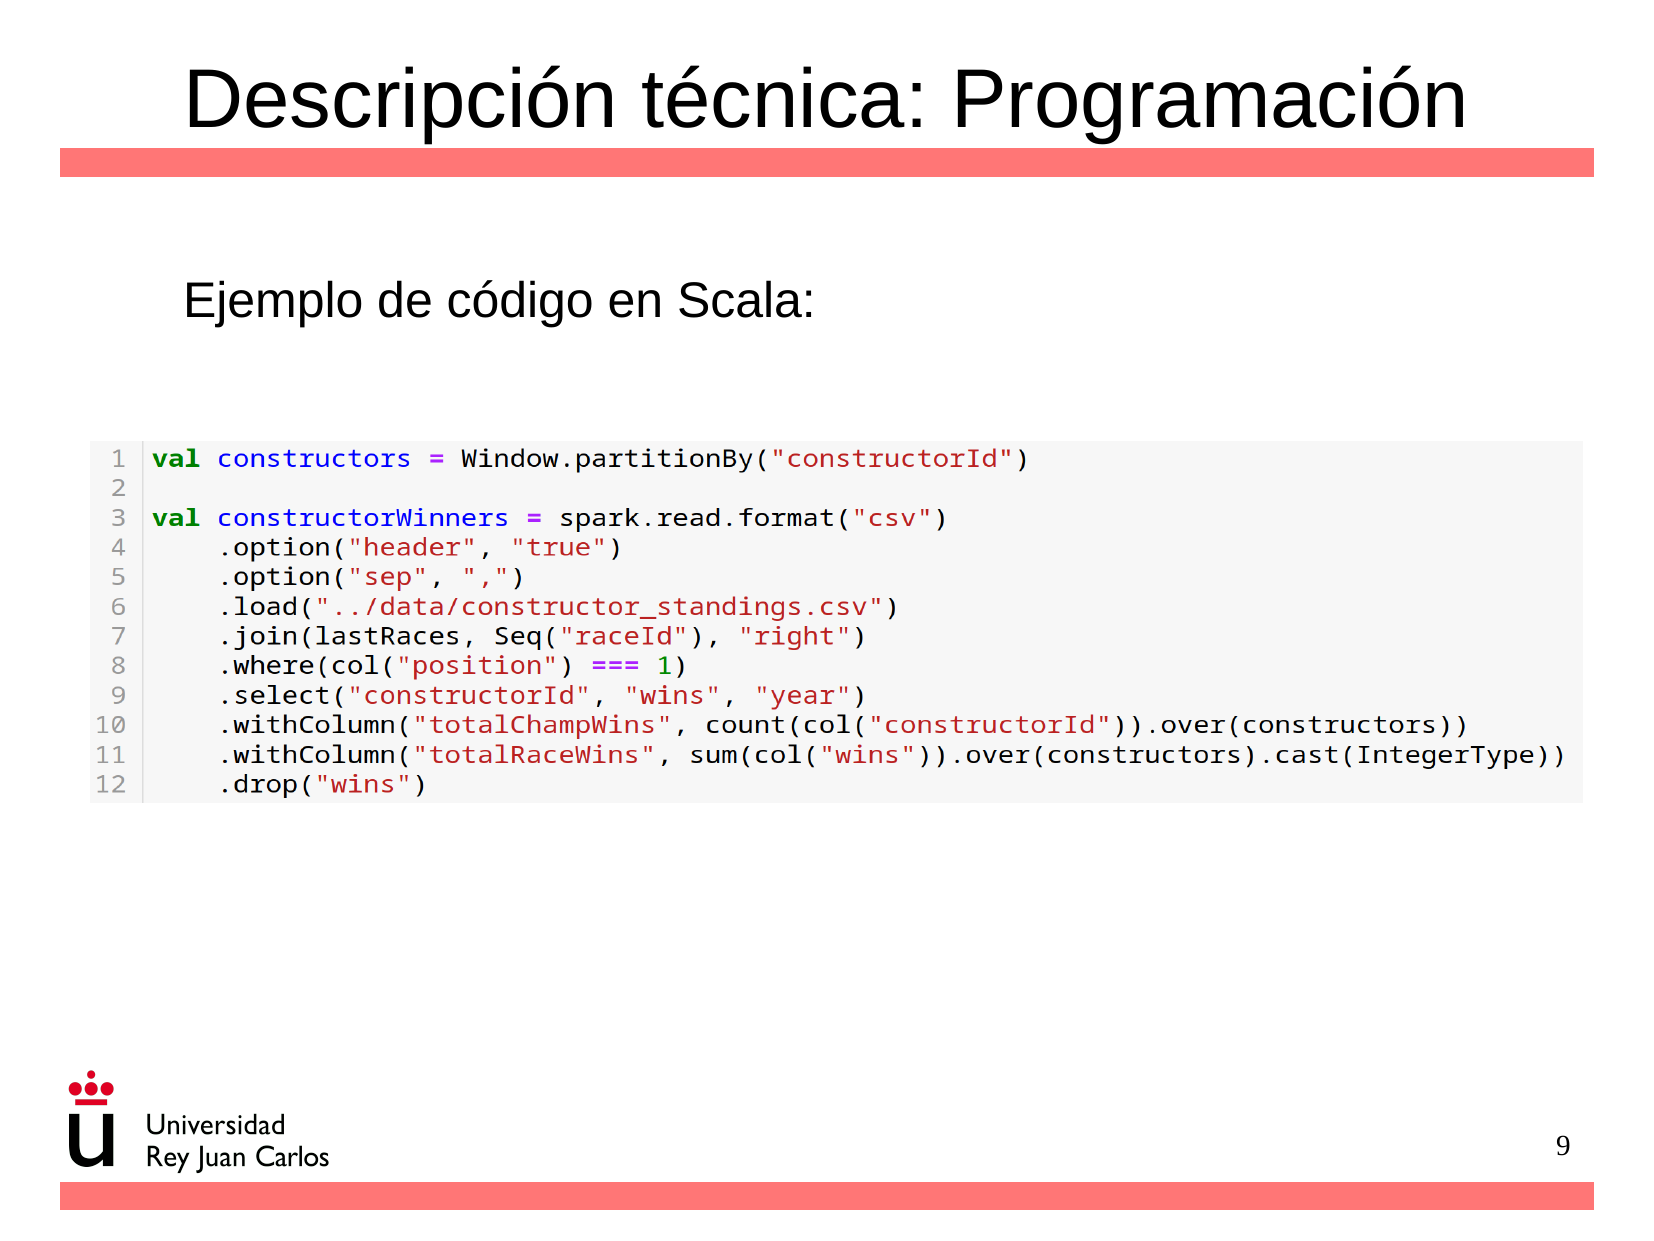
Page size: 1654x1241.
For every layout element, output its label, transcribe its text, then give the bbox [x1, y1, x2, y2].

text_box [59, 1181, 1595, 1211]
picture [90, 441, 1583, 803]
text_box [59, 147, 1595, 178]
picture [65, 1045, 331, 1181]
list Ejemplo de código en Scala: [112, 178, 1536, 441]
title Descripción técnica: Programación [82, 49, 1571, 147]
